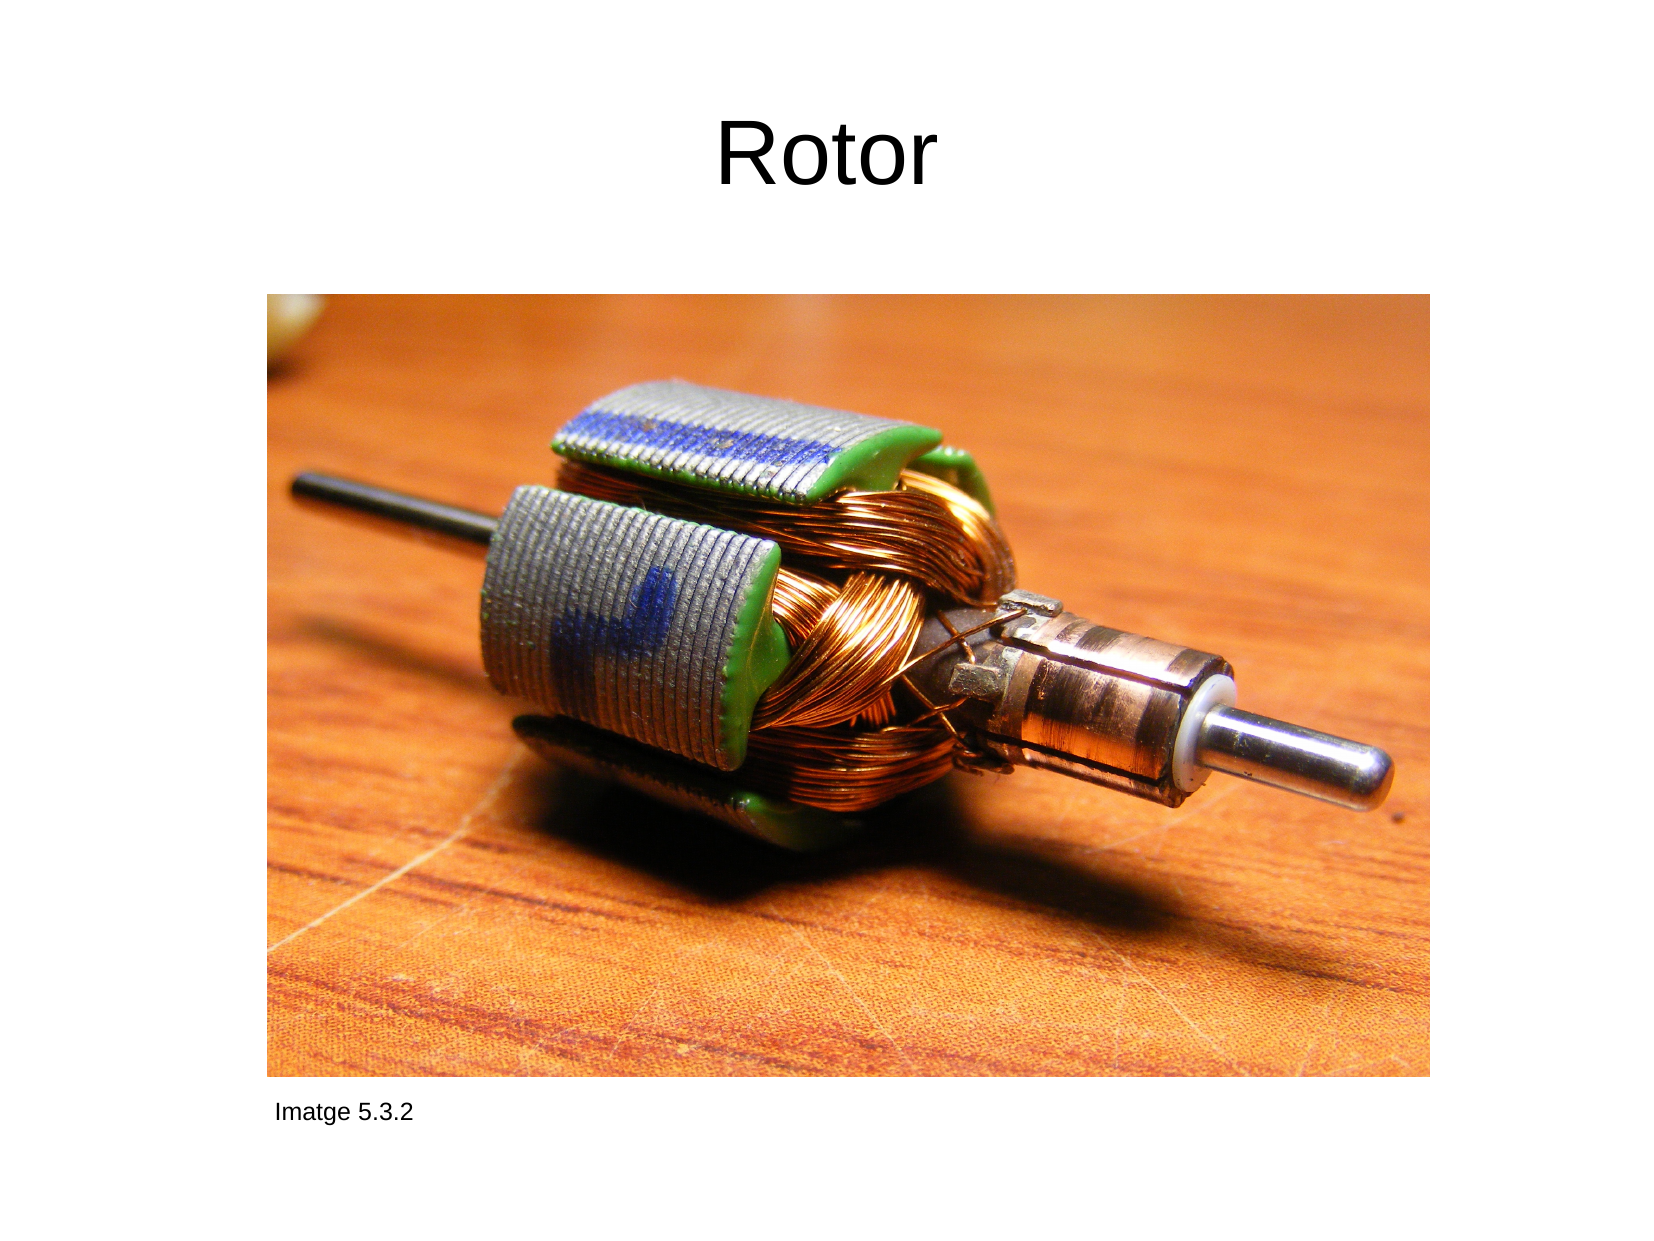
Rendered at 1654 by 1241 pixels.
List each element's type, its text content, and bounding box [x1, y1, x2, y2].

picture [267, 294, 1430, 1077]
text_box Imatge 5.3.2 [259, 1090, 516, 1146]
title Rotor [82, 49, 1571, 257]
